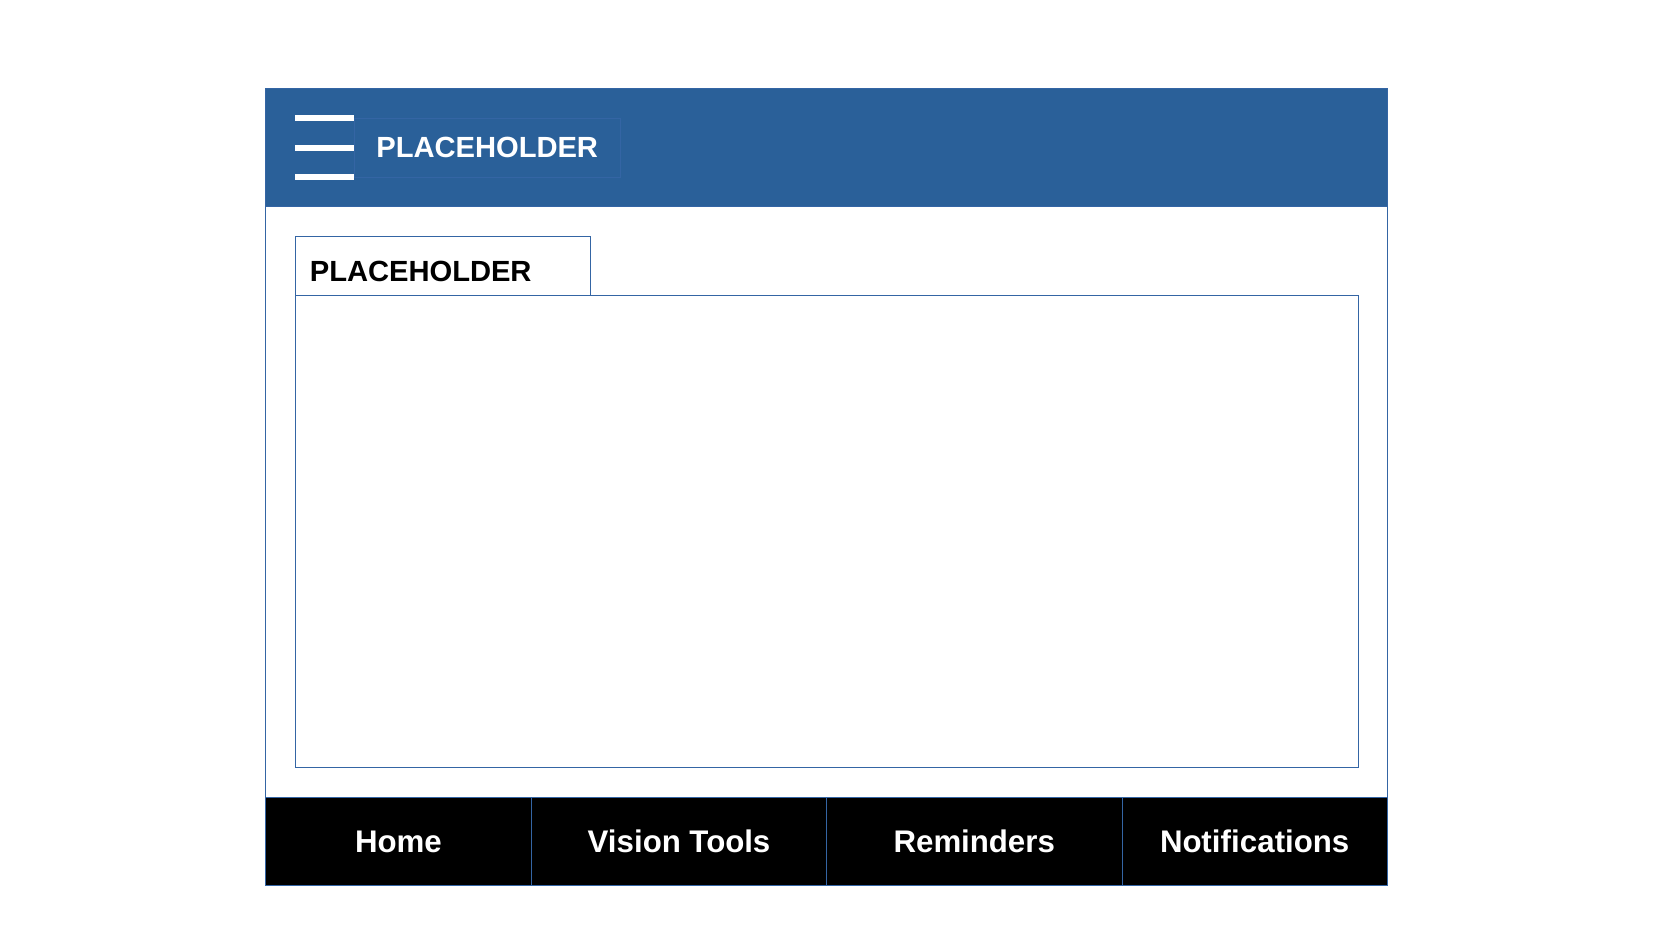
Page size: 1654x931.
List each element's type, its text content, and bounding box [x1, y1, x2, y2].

text_box Vision Tools [531, 797, 826, 886]
text_box PLACEHOLDER [295, 236, 591, 296]
text_box PLACEHOLDER [354, 118, 621, 178]
text_box Home [265, 797, 531, 886]
text_box Notifications [1122, 797, 1388, 886]
text_box Reminders [826, 797, 1122, 886]
text_box [265, 88, 1388, 797]
